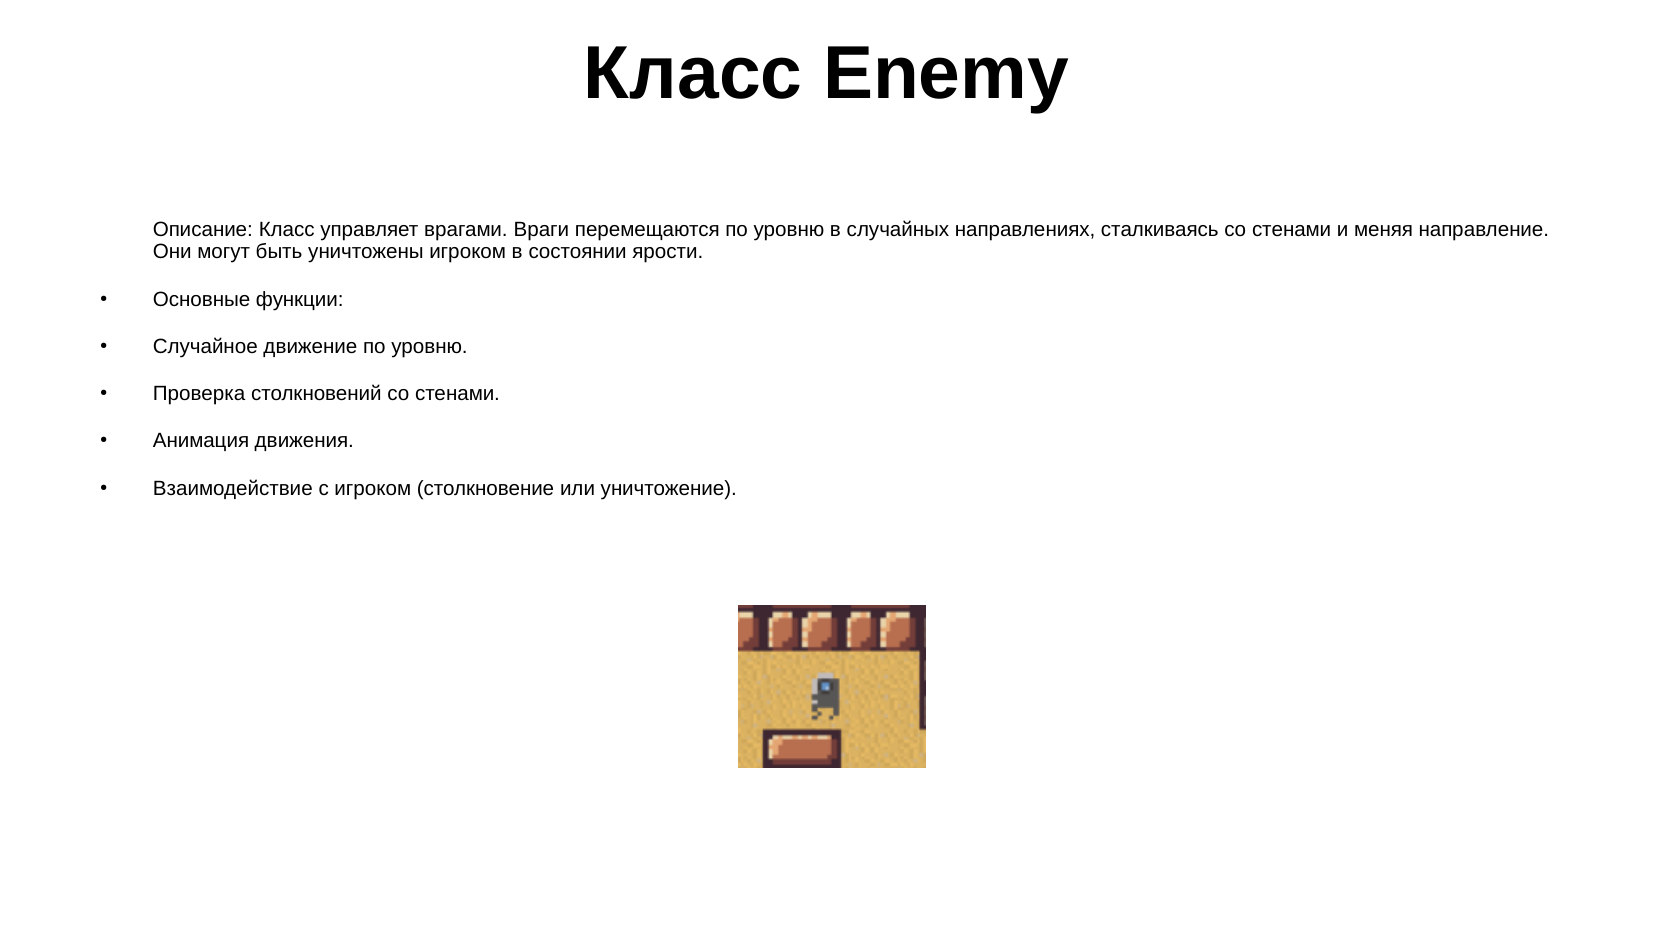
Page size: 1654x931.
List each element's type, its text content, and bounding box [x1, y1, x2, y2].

list Описание: Класс управляет врагами. Враги перемещаются по уровню в случайных направлениях, сталкиваясь со стенами и меняя направление. Они могут быть уничтожены игроком в состоянии ярости. Основные функции: Случайное движение по уровню. Проверка столкновений со стенами. Анимация движения. Взаимодействие с игроком (столкновение или уничтожение). [82, 217, 1571, 502]
title Класс Enemy [82, 30, 1571, 199]
picture [738, 605, 926, 768]
